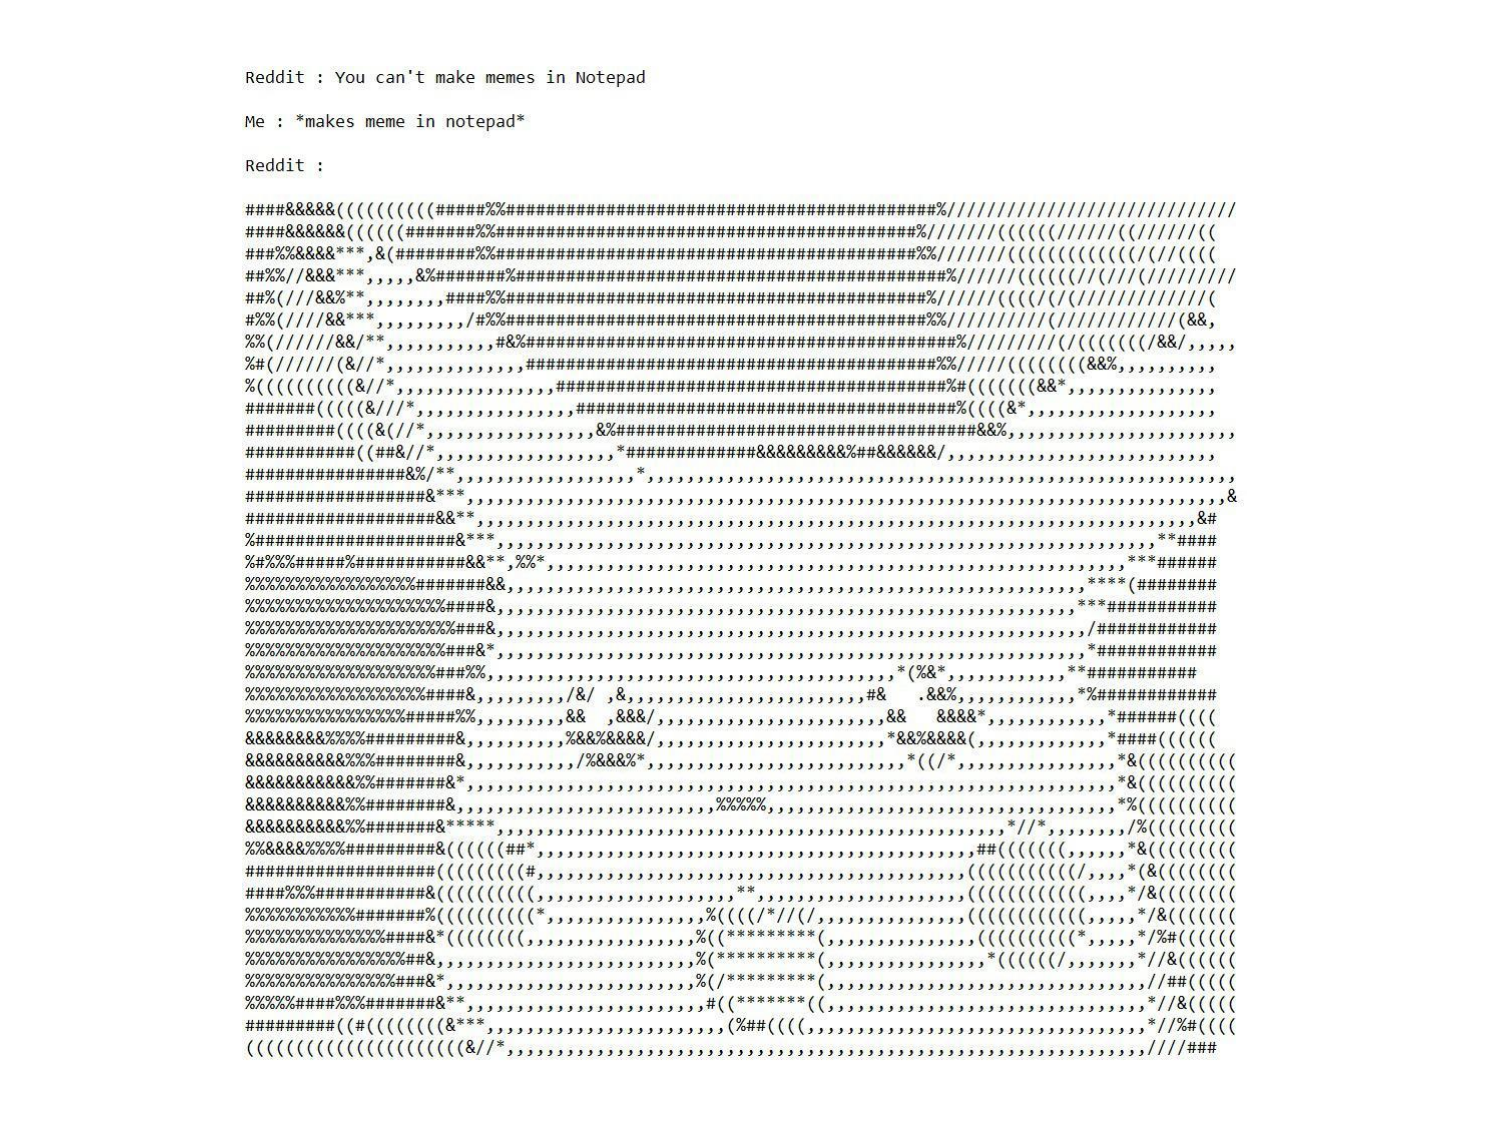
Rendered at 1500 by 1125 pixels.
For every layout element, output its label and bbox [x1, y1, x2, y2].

picture [242, 66, 1247, 1071]
